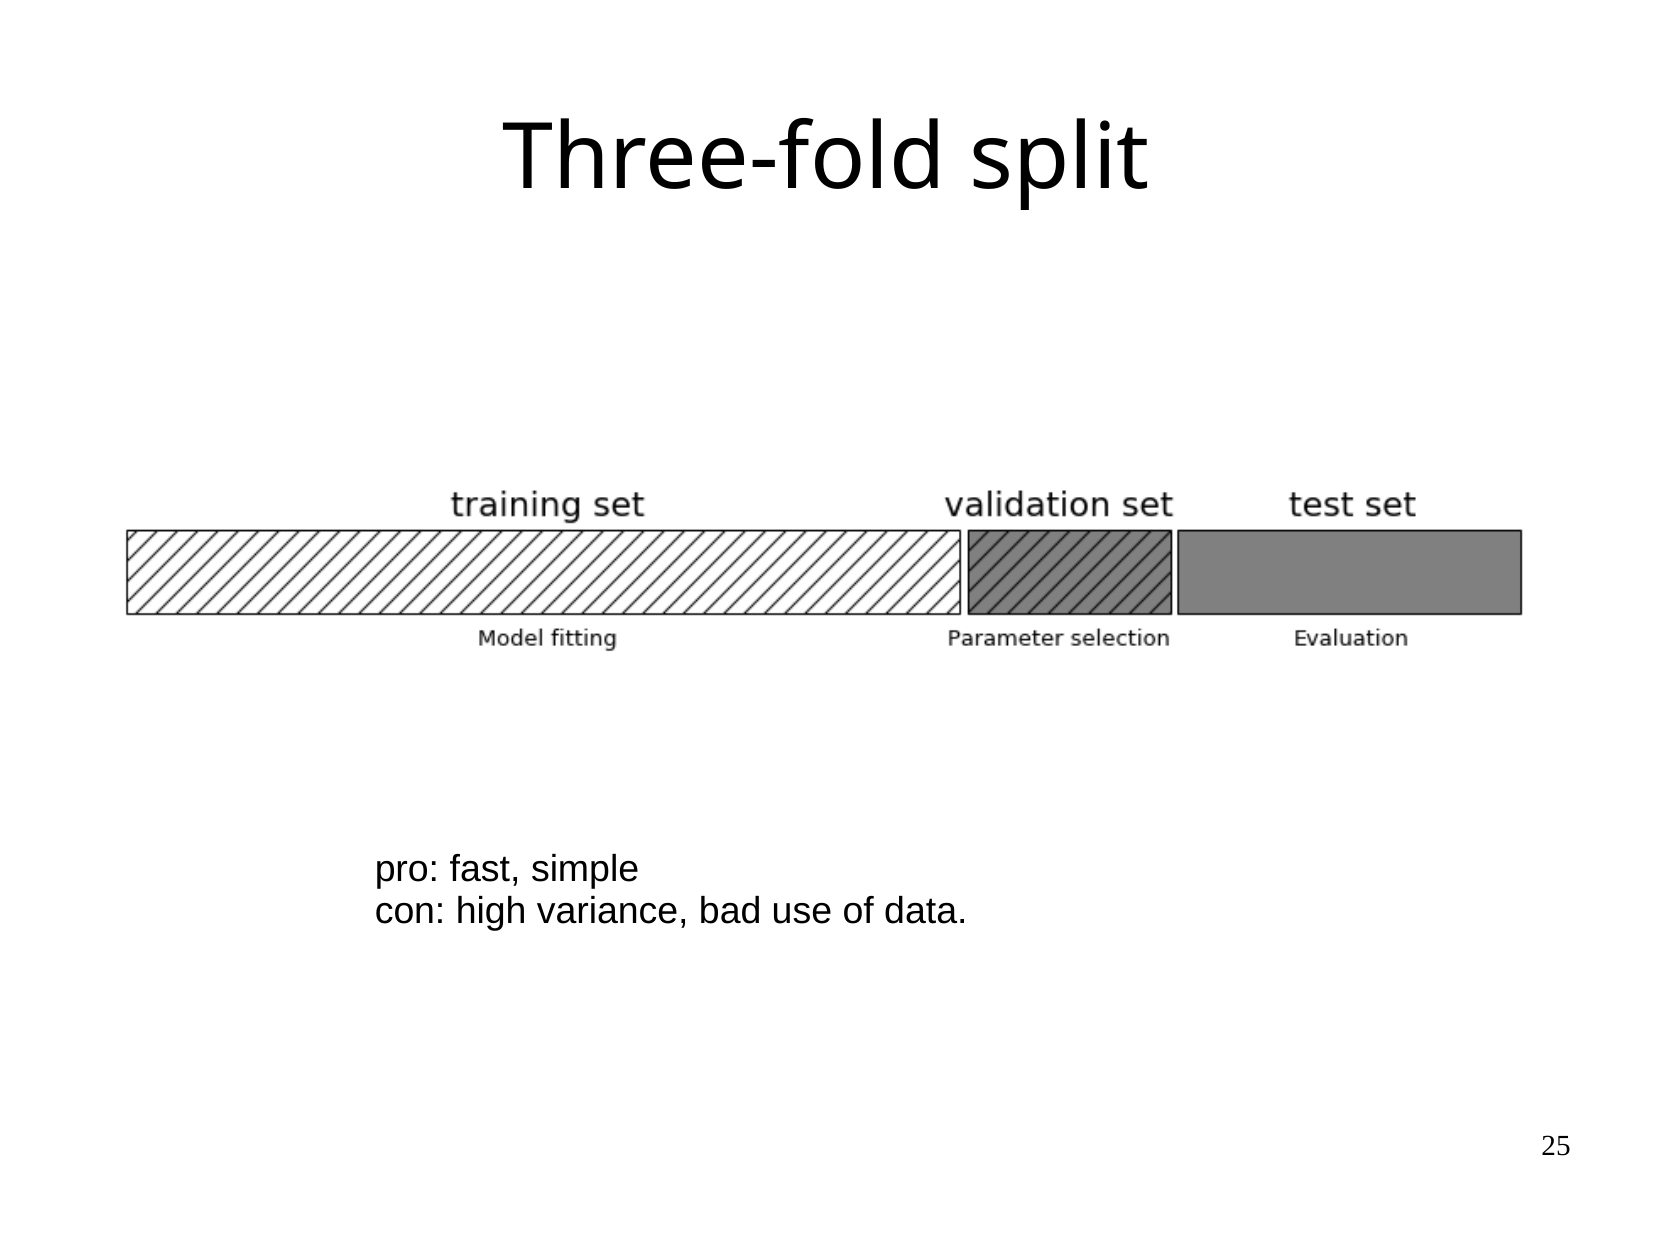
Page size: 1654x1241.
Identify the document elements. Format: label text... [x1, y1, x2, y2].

title Three-fold split [82, 49, 1571, 257]
text_box pro: fast, simple con: high variance, bad use of data. [360, 840, 1396, 939]
picture [108, 479, 1546, 663]
